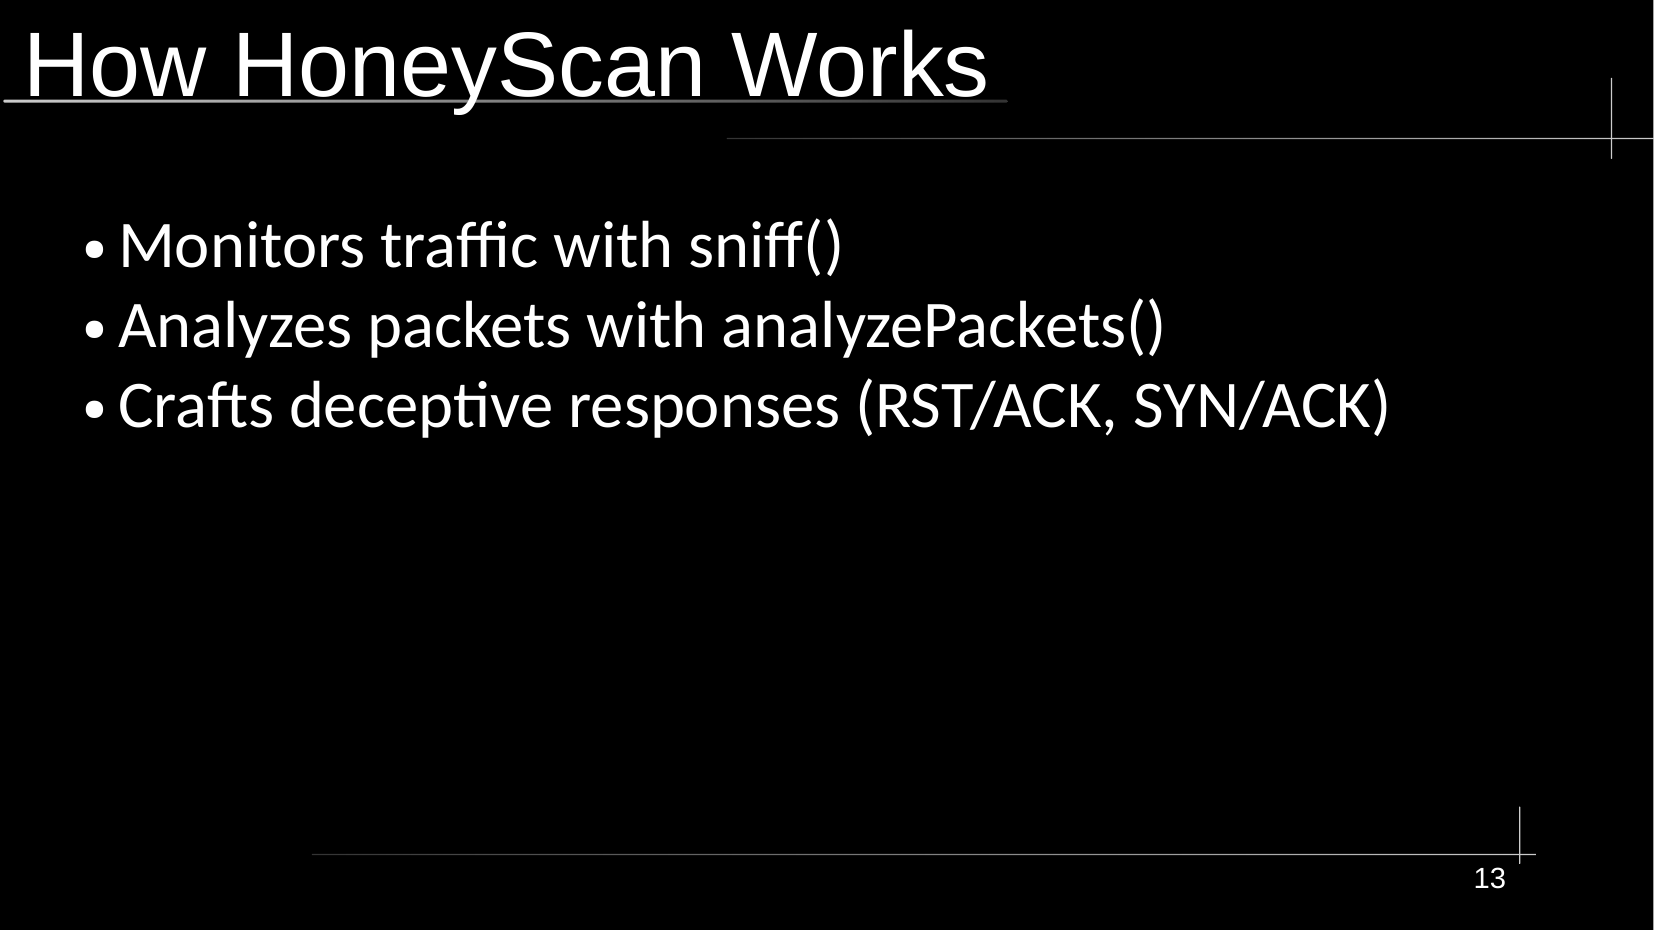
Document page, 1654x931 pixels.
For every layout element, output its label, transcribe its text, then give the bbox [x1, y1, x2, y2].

title How HoneyScan Works [23, 11, 1589, 119]
list Monitors traffic with sniff() Analyzes packets with analyzePackets() Crafts deceptive responses (RST/ACK, SYN/ACK) [82, 217, 1571, 758]
